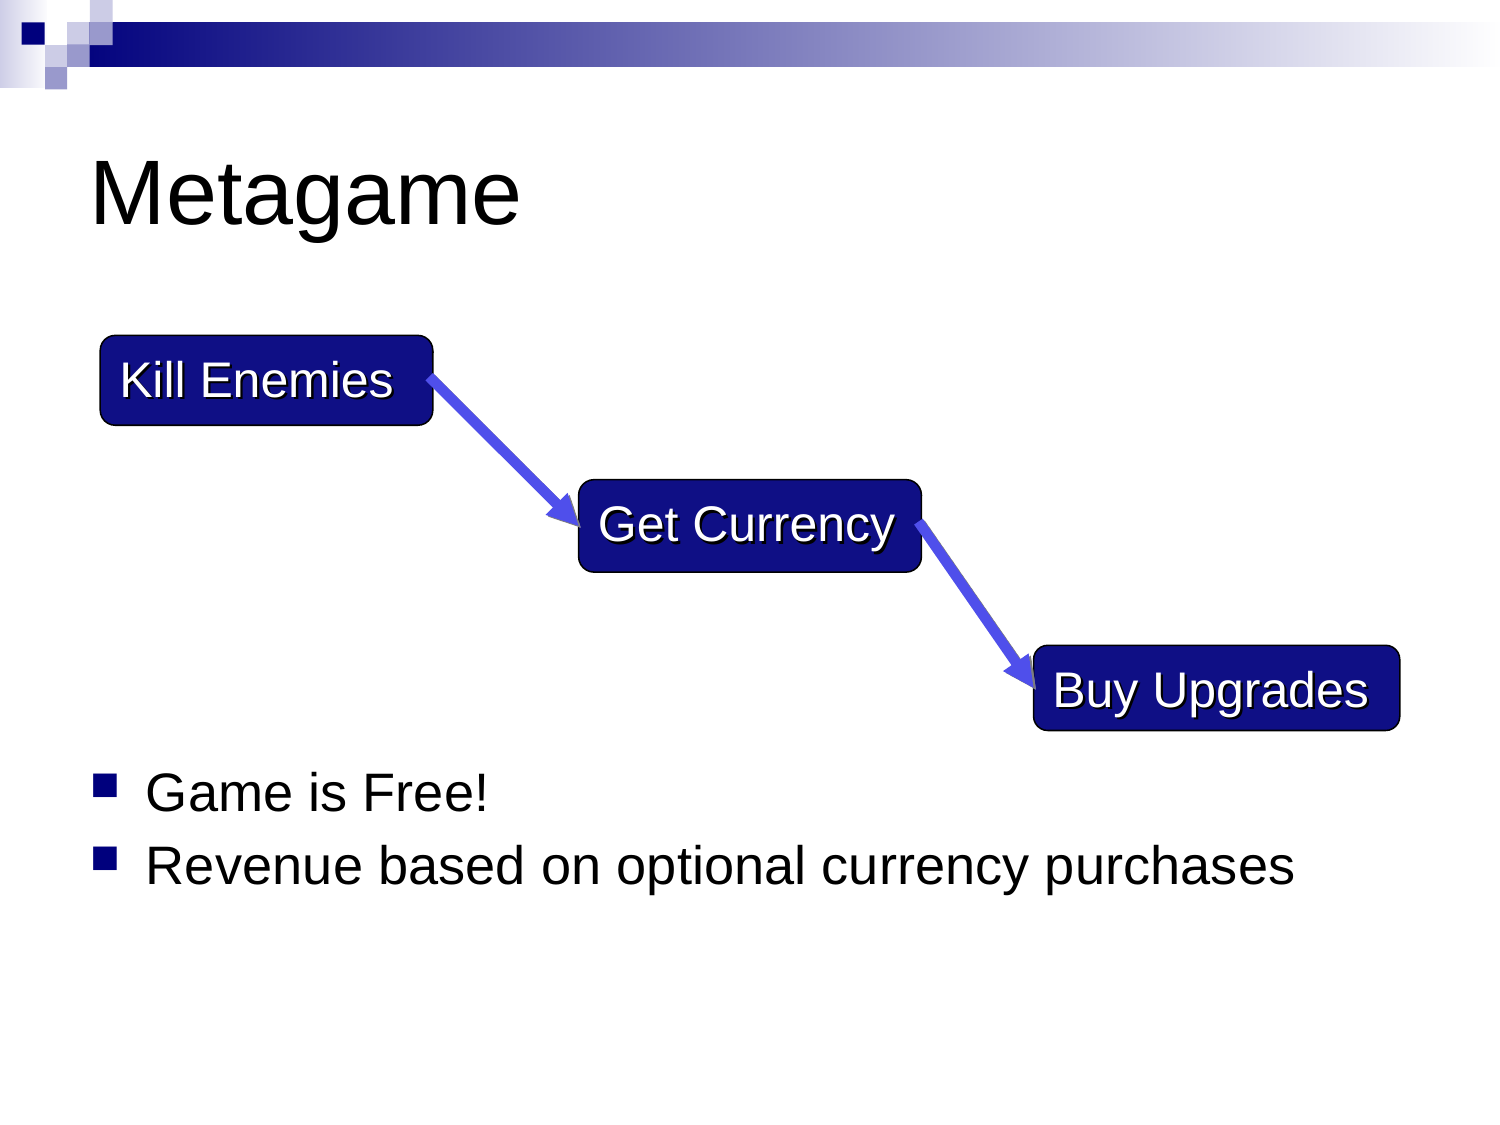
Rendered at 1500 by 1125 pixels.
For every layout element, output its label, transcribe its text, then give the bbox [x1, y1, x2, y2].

title Metagame [75, 75, 1426, 300]
text_box Get Currency [578, 479, 922, 573]
text_box Buy Upgrades [1033, 645, 1400, 731]
text_box Game is Free! Revenue based on optional currency purchases [75, 756, 1426, 1125]
text_box Kill Enemies [100, 335, 433, 426]
